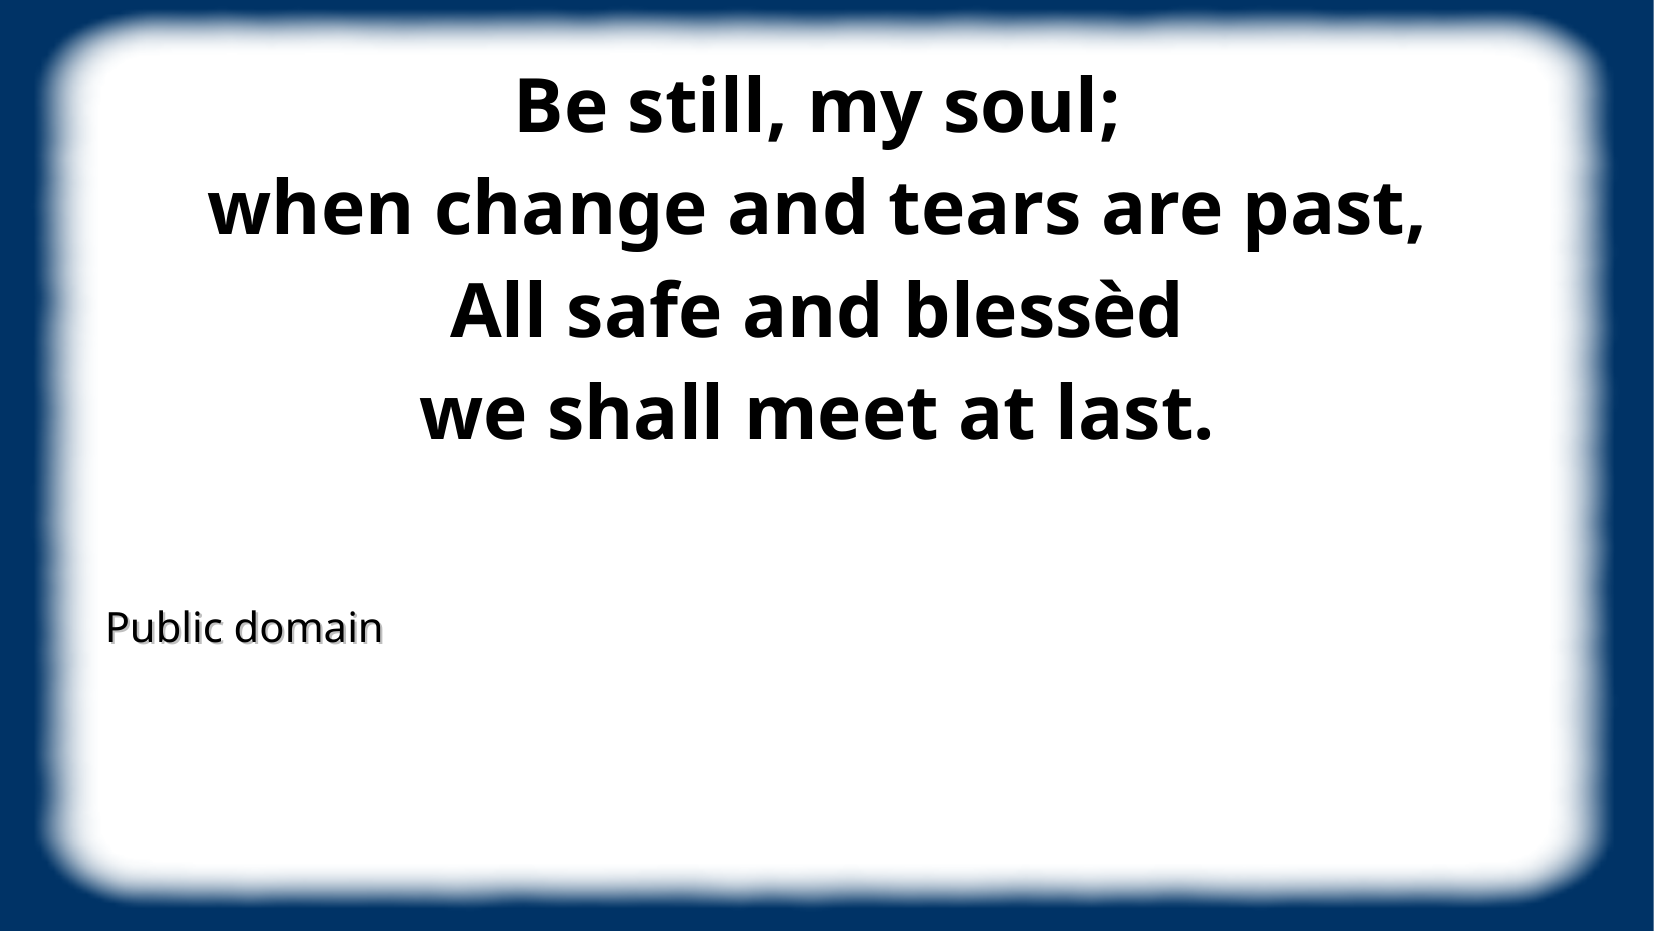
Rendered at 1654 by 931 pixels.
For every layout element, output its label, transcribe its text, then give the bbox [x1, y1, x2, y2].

picture [0, 0, 1654, 931]
text_box Be still, my soul; when change and tears are past, All safe and blessèd we shall meet at last. Public domain [90, 45, 1546, 648]
